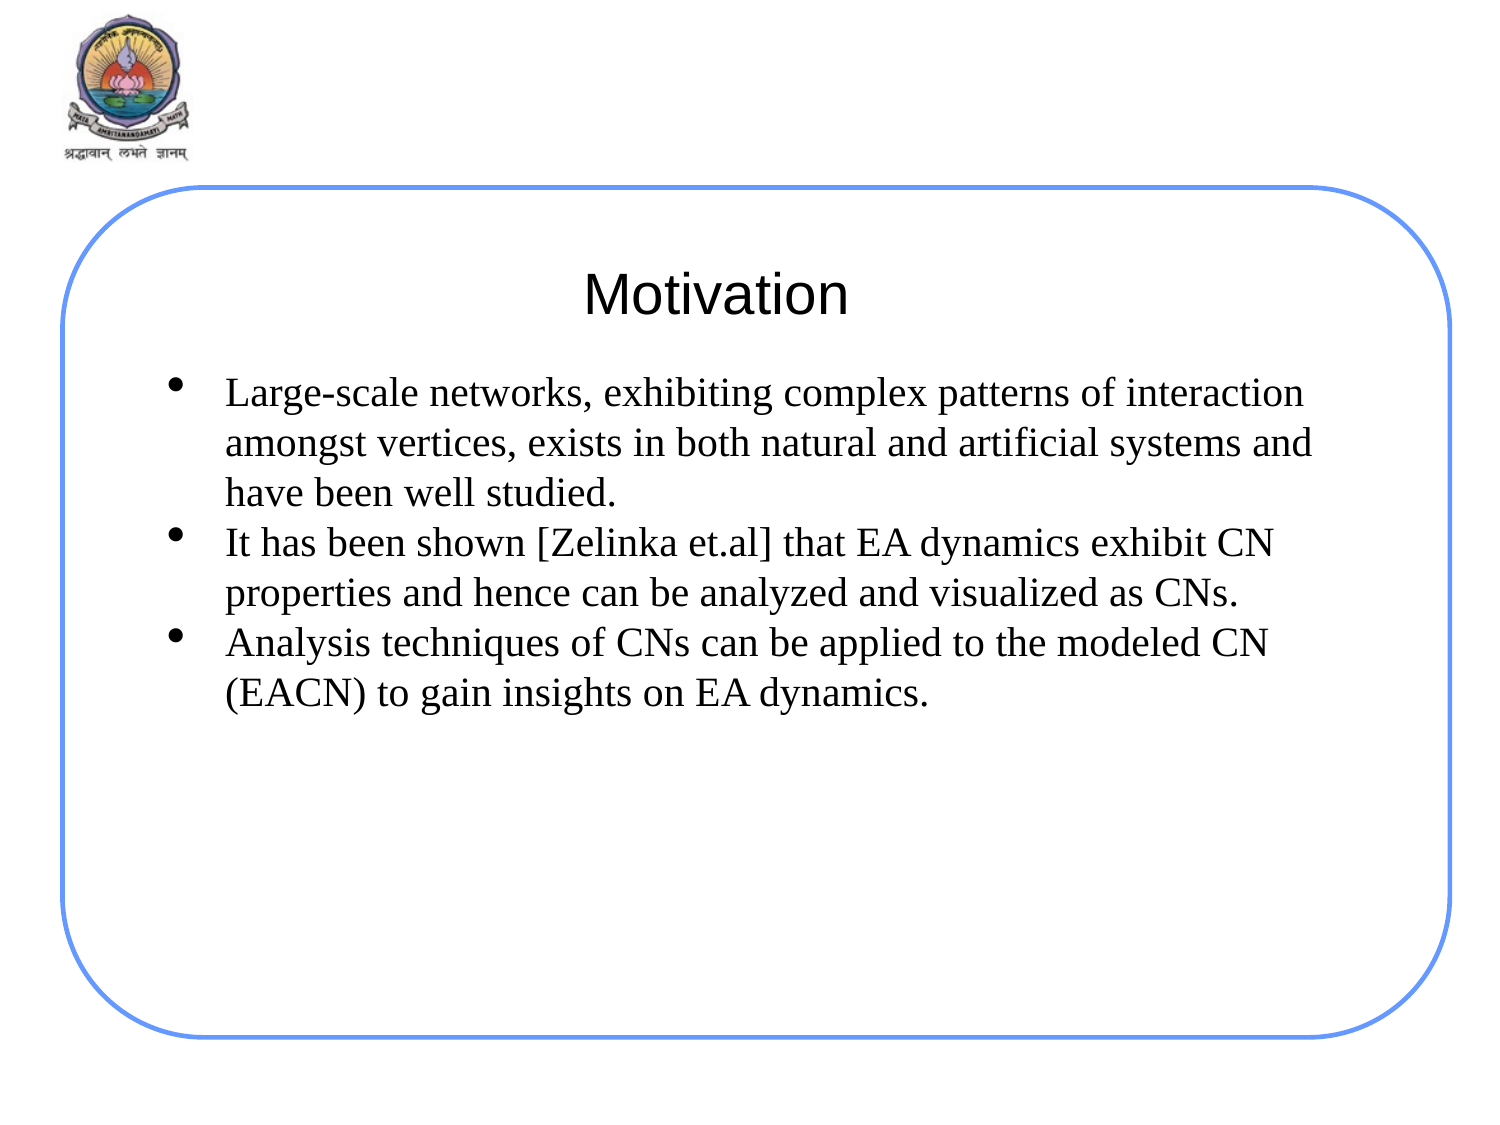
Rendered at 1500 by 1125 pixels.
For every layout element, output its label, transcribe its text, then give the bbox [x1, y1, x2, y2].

text_box Motivation [162, 224, 1288, 357]
picture [62, 12, 193, 163]
text_box Large-scale networks, exhibiting complex patterns of interaction amongst vertices, exists in both natural and artificial systems and have been well studied. It has been shown [Zelinka et.al] that EA dynamics exhibit CN properties and hence can be analyzed and visualized as CNs. Analysis techniques of CNs can be applied to the modeled CN (EACN) to gain insights on EA dynamics. [161, 357, 1363, 1000]
